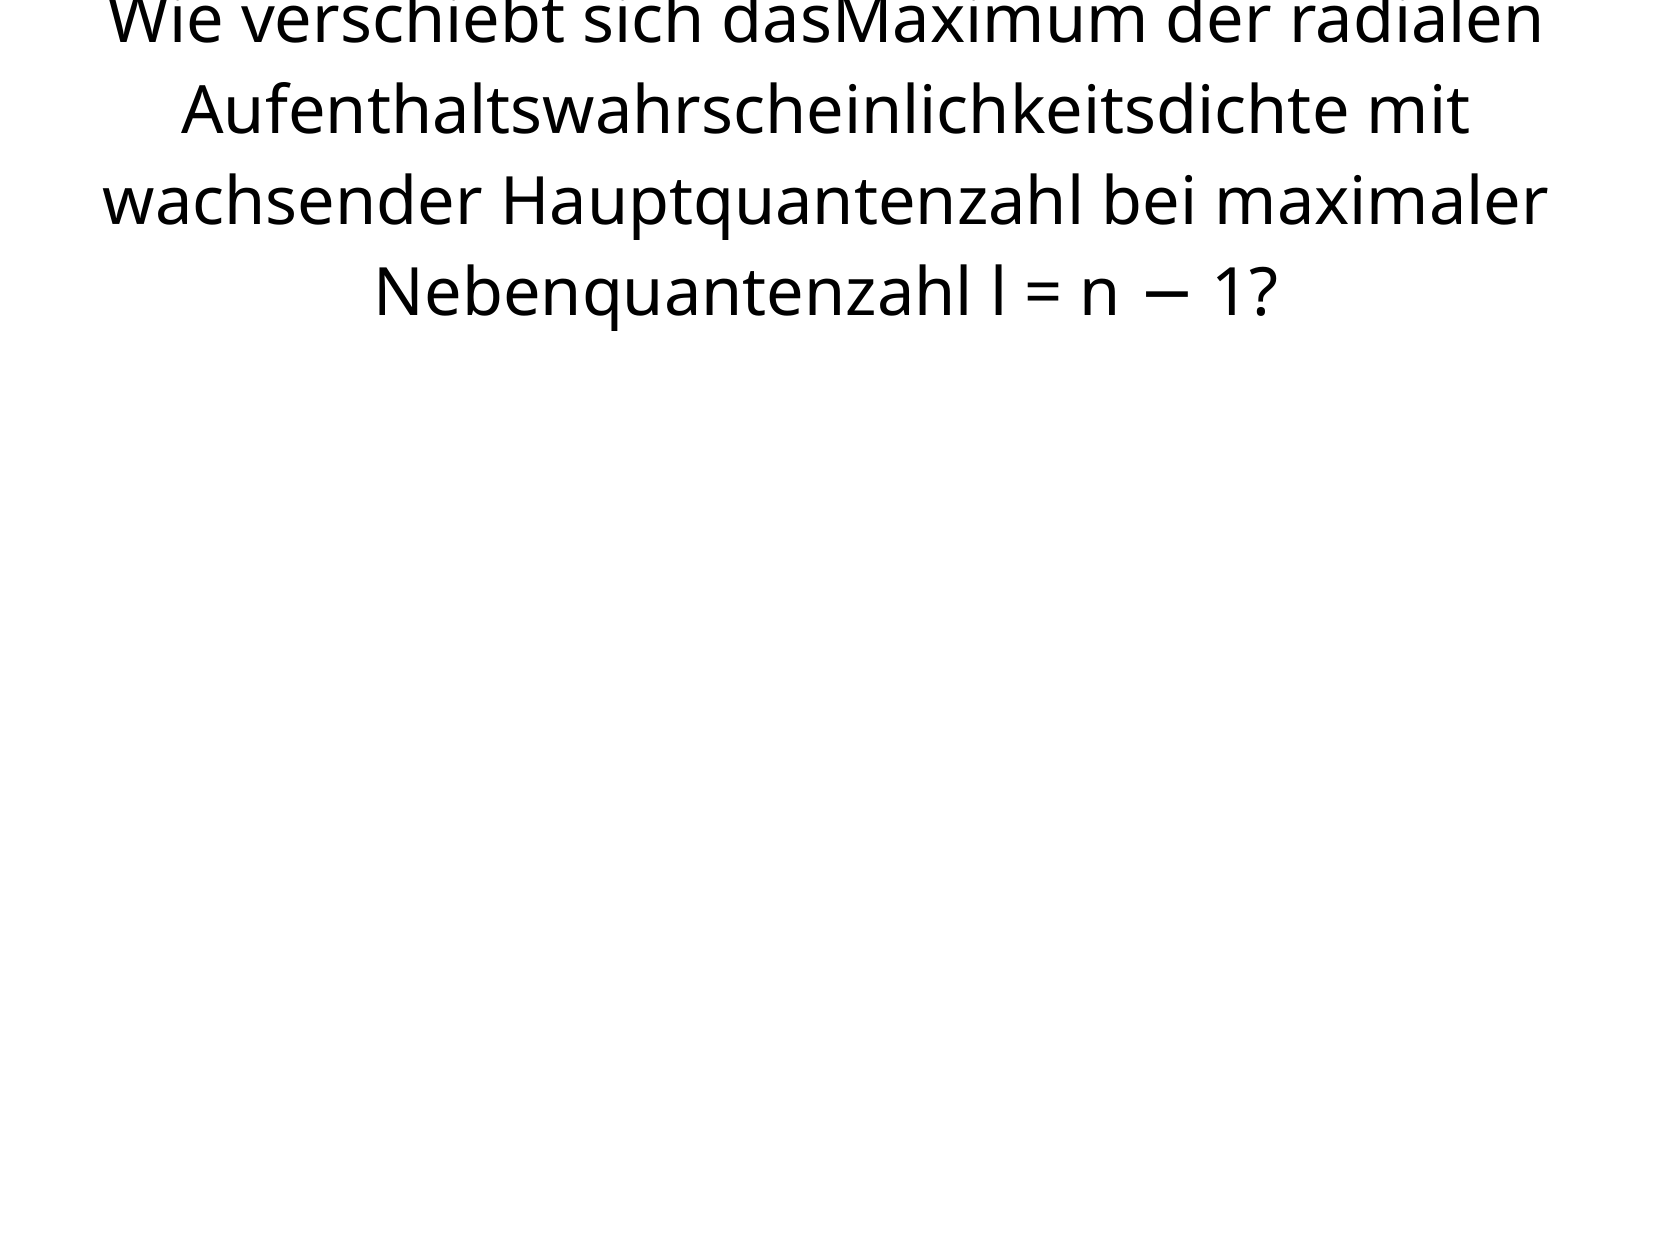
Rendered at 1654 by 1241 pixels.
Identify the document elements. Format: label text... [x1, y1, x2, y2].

title Wie verschiebt sich dasMaximum der radialen Aufenthaltswahrscheinlichkeitsdichte mit wachsender Hauptquantenzahl bei maximaler Nebenquantenzahl l = n − 1? [82, 0, 1571, 331]
